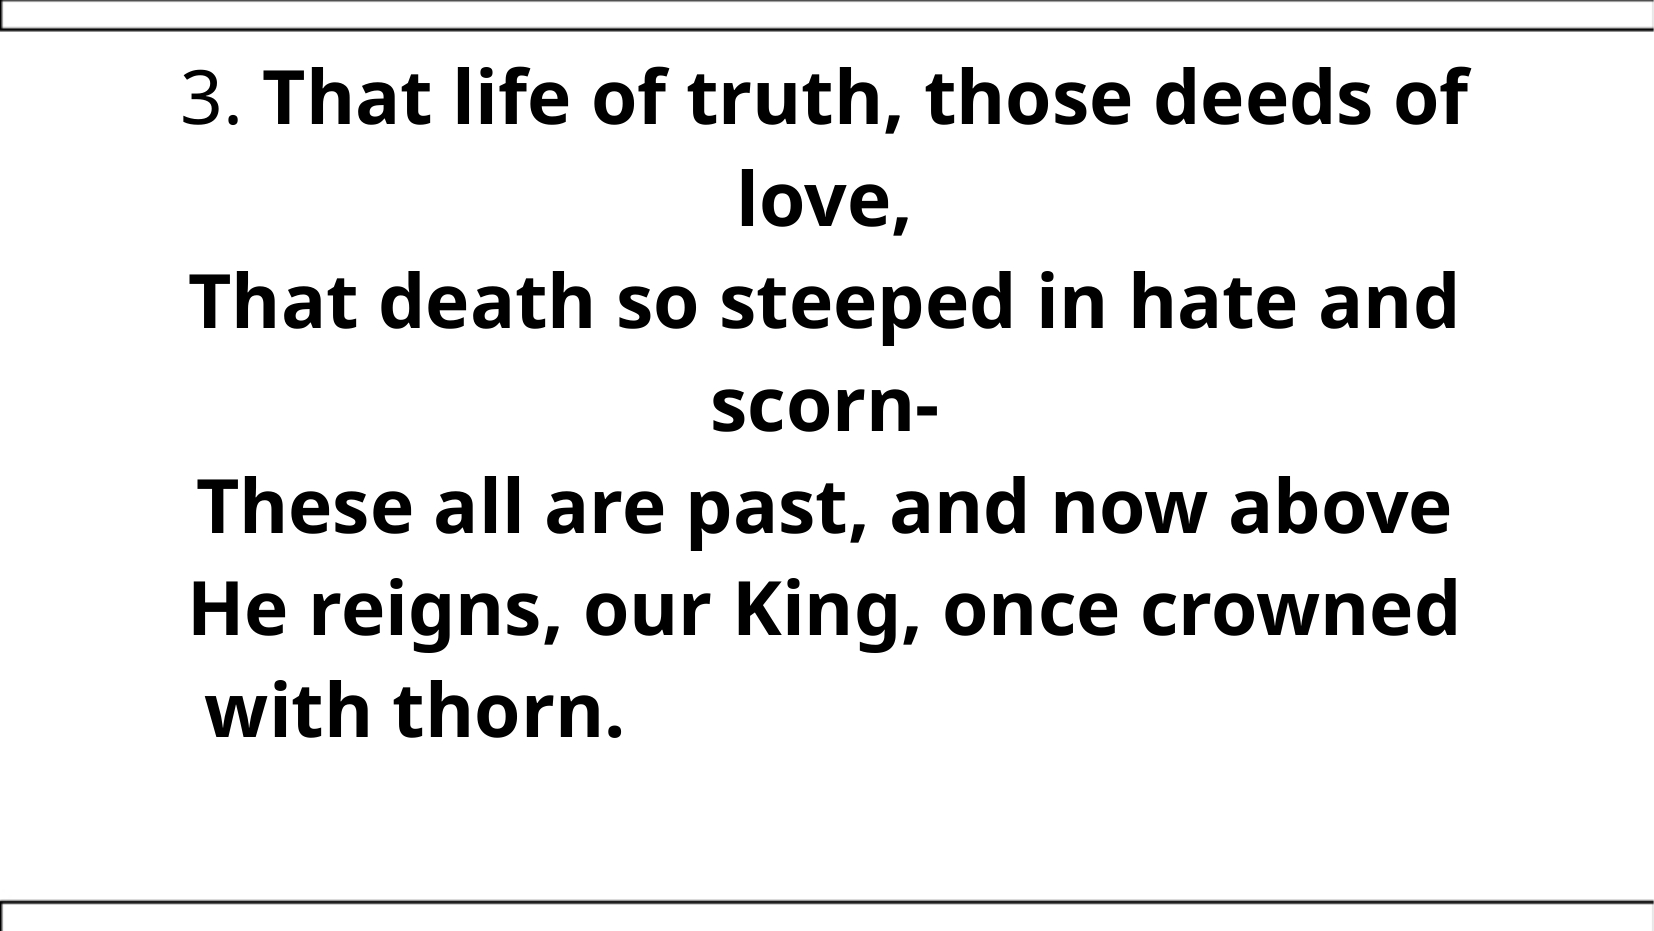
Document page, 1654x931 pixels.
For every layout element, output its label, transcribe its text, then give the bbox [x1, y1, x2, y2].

text_box 3. That life of truth, those deeds of love, That death so steeped in hate and scorn- These all are past, and now above He reigns, our King, once crowned with thorn. [90, 36, 1561, 551]
picture [0, 0, 1654, 931]
